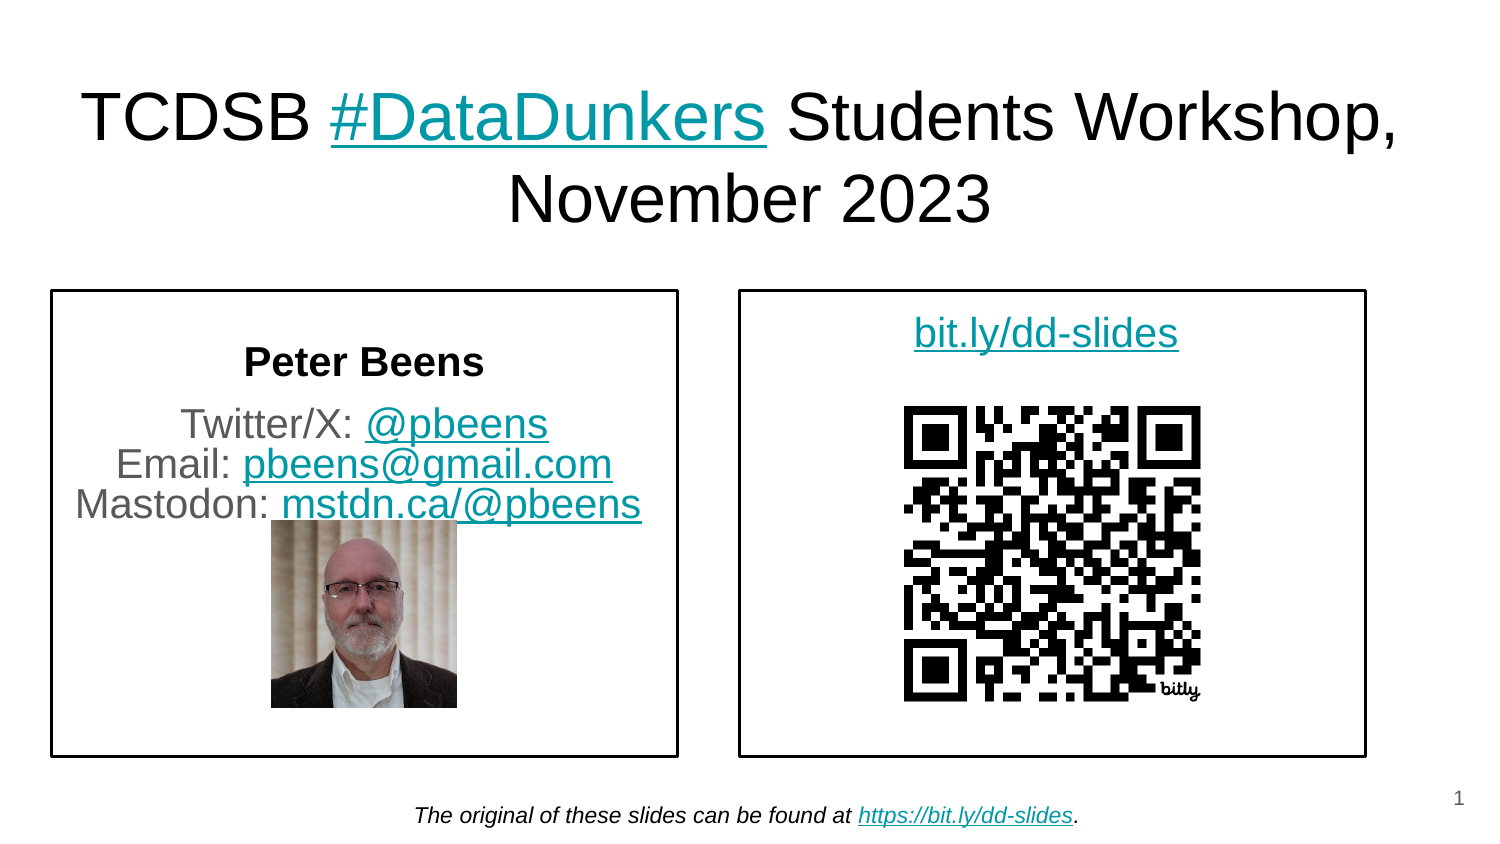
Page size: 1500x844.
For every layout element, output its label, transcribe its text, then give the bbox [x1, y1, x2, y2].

title TCDSB #DataDunkers Students Workshop, November 2023 [51, 16, 1449, 293]
subtitle Peter Beens Twitter/X: @pbeens Email: pbeens@gmail.com Mastodon: mstdn.ca/@pbeens [51, 290, 678, 757]
subtitle bit.ly/dd-slides [739, 290, 1366, 757]
picture [271, 520, 457, 708]
picture [868, 370, 1236, 737]
text_box The original of these slides can be found at https://bit.ly/dd-slides. [0, 785, 1500, 844]
slide_number <number> [1389, 764, 1480, 830]
